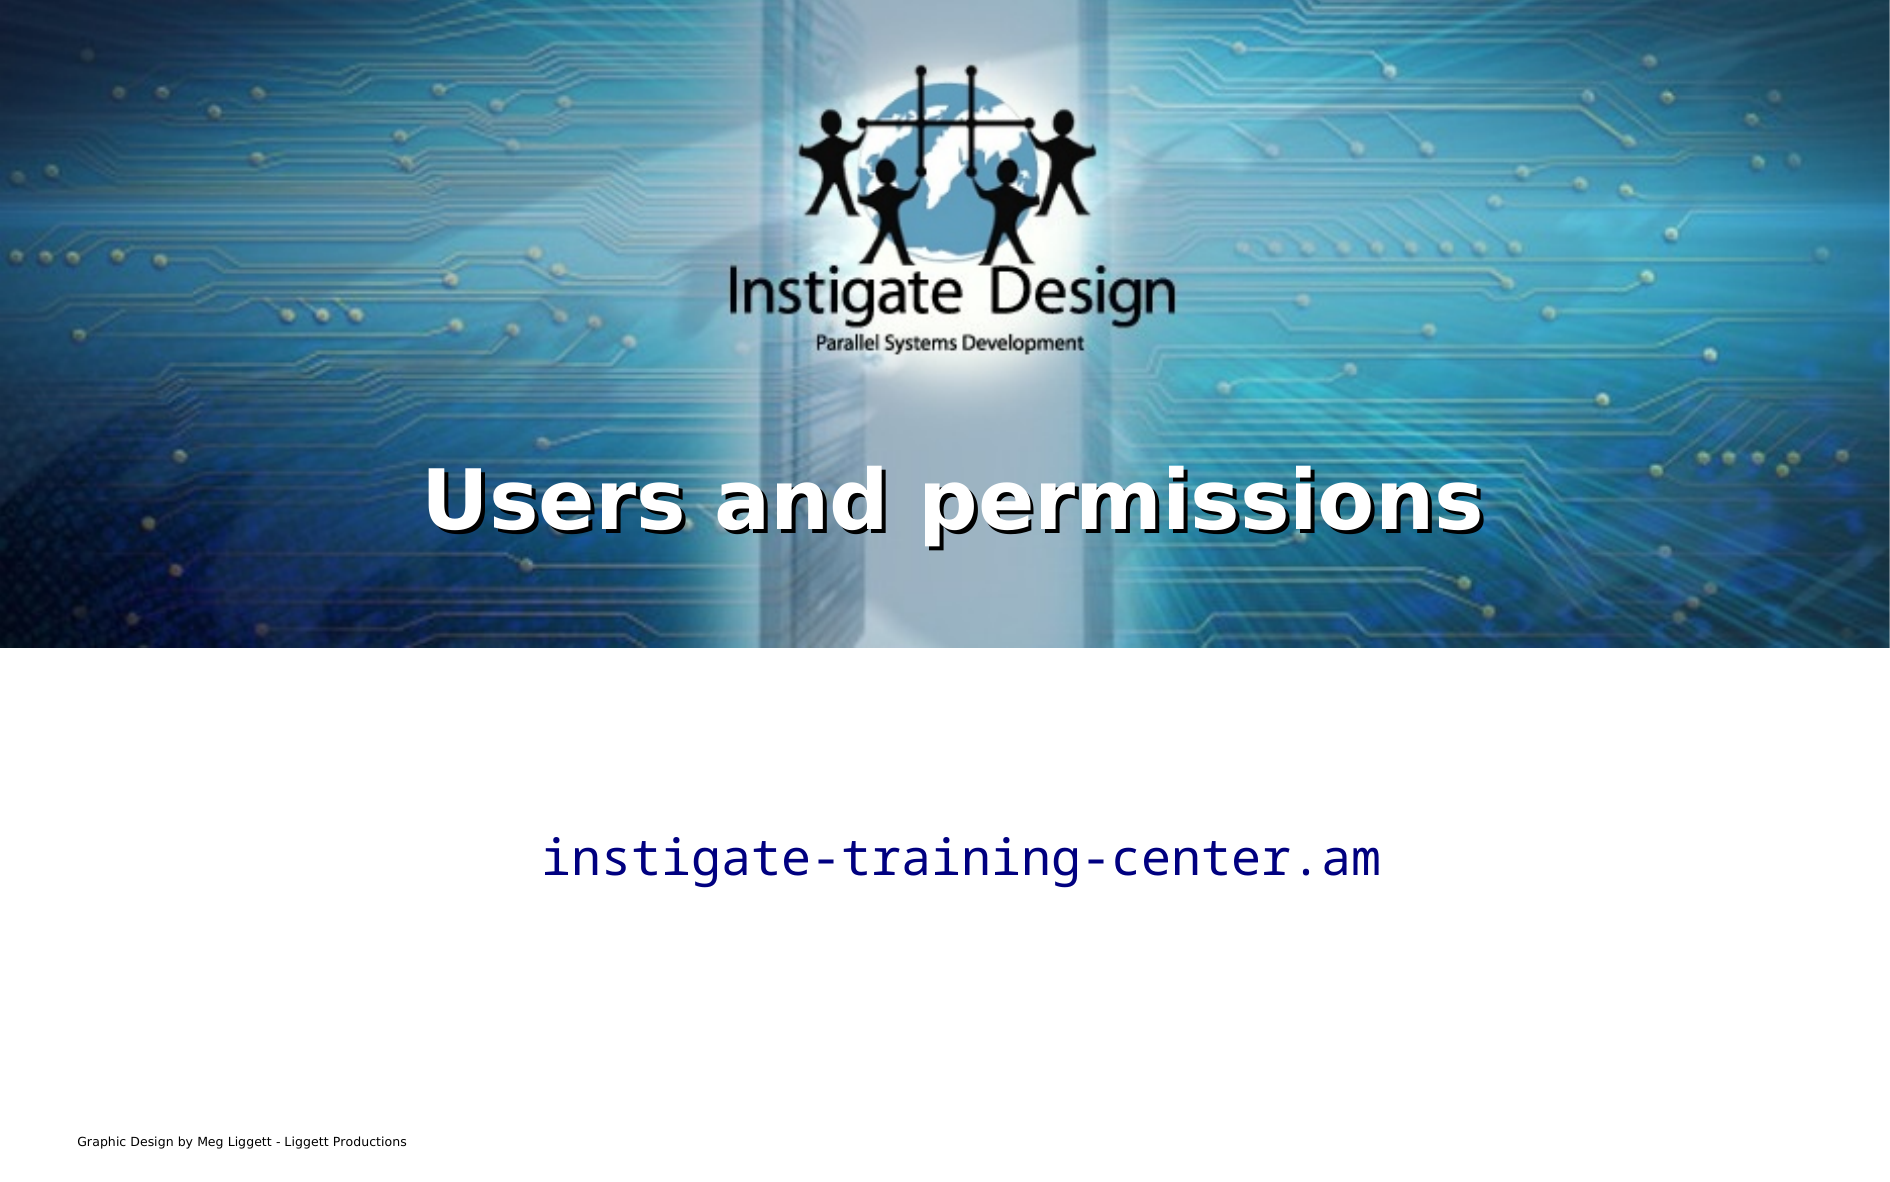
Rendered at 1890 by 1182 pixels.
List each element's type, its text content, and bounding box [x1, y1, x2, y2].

title Users and permissions [150, 444, 1757, 601]
picture [0, 0, 1890, 648]
subtitle instigate-training-center.am [300, 819, 1623, 938]
